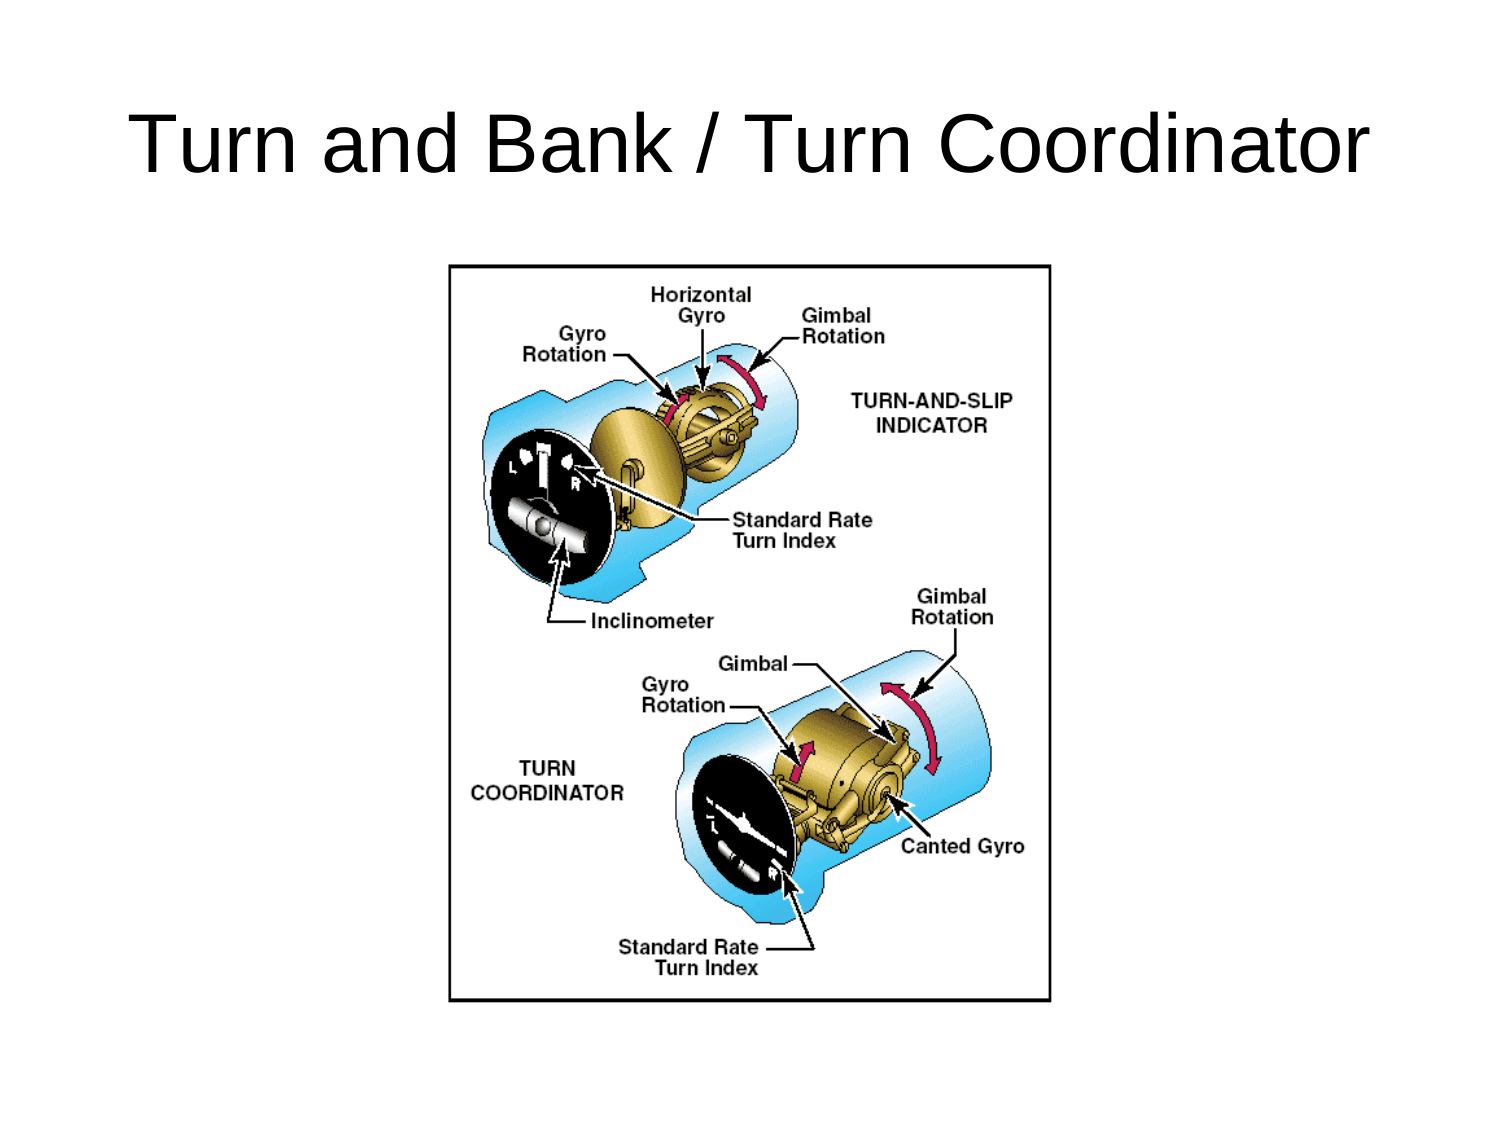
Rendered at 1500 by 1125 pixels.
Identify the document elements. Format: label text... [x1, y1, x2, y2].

title Turn and Bank / Turn Coordinator [75, 45, 1426, 233]
text_box [446, 262, 1054, 1006]
